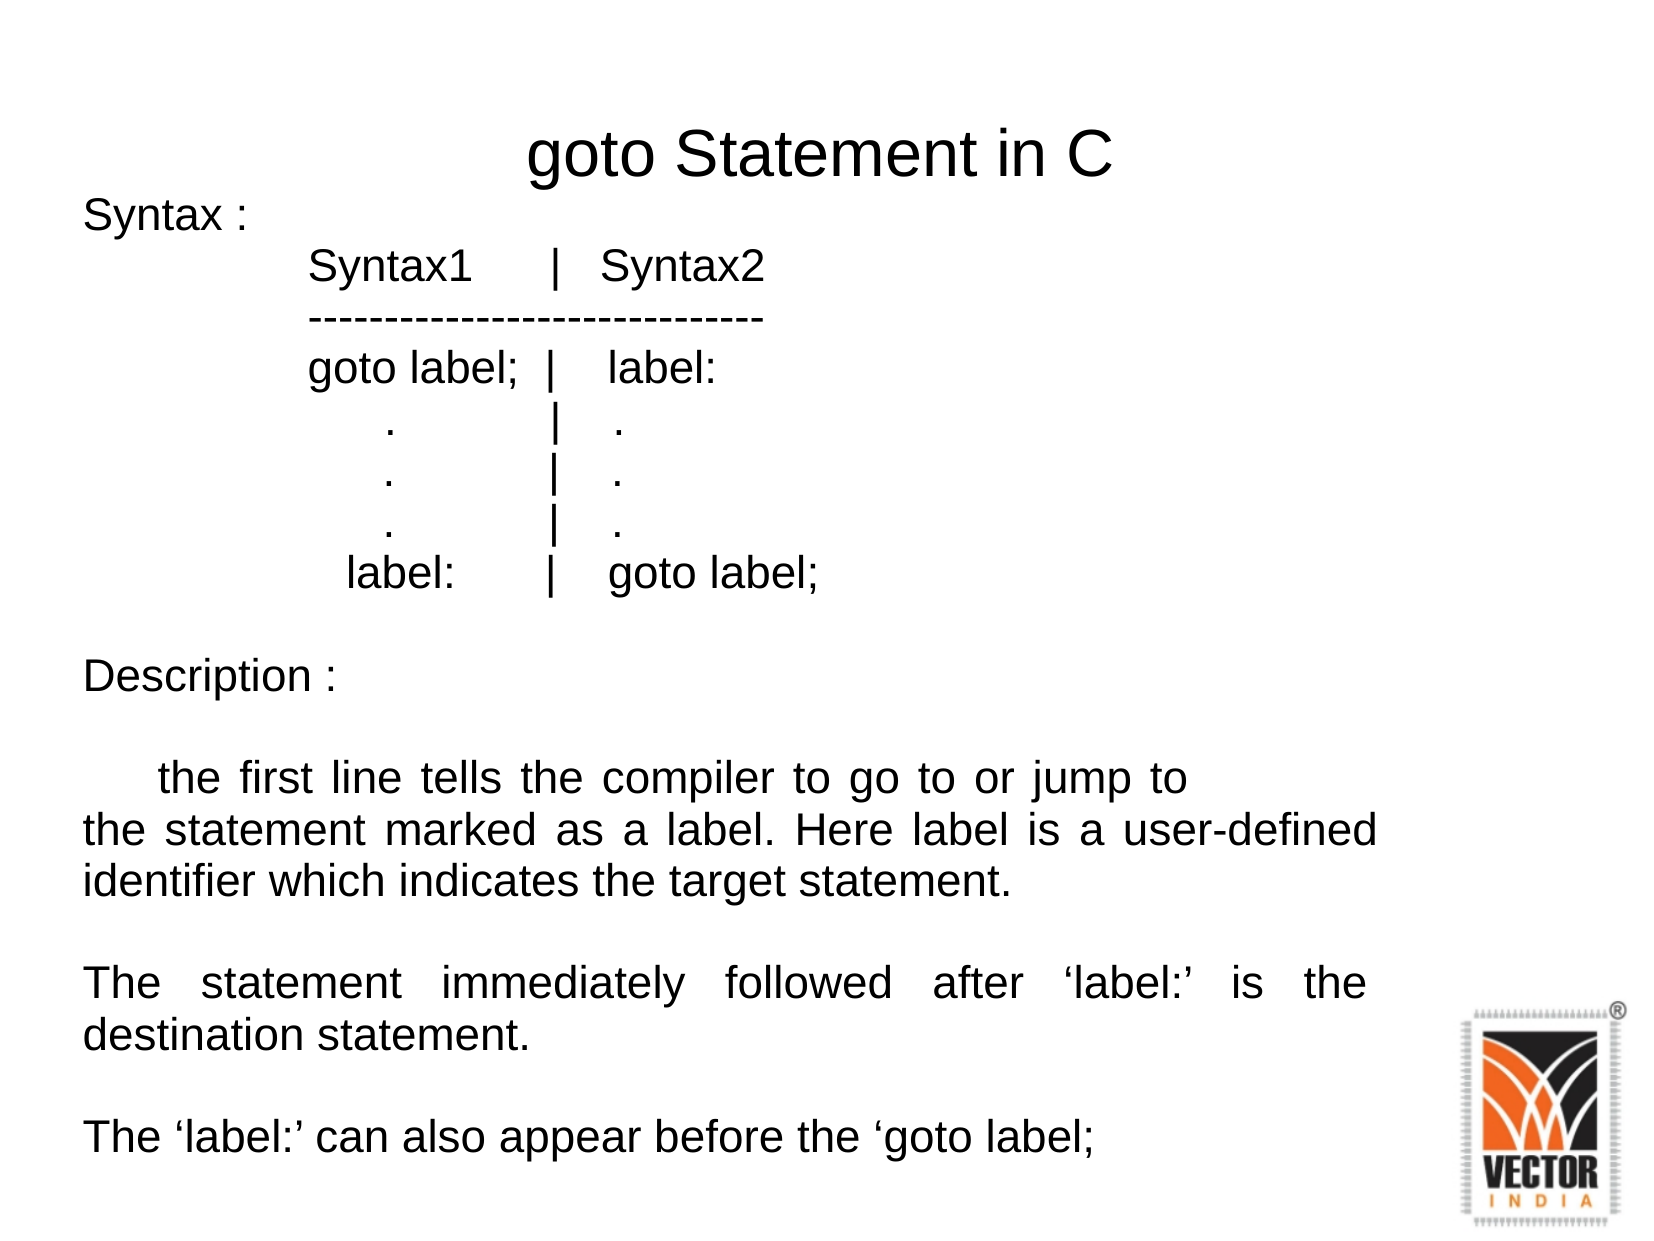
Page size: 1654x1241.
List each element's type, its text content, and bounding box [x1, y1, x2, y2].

picture [1432, 996, 1654, 1237]
subtitle Syntax : Syntax1 | Syntax2 ------------------------------ goto label; | label: . | . . | . . | . label: | goto label; Description : the first line tells the compiler to go to or jump to the statement marked as a label. Here label is a user-defined identifier which indicates the target statement. The statement immediately followed after ‘label:’ is the destination statement. The ‘label:’ can also appear before the ‘goto label; [82, 0, 1571, 1241]
